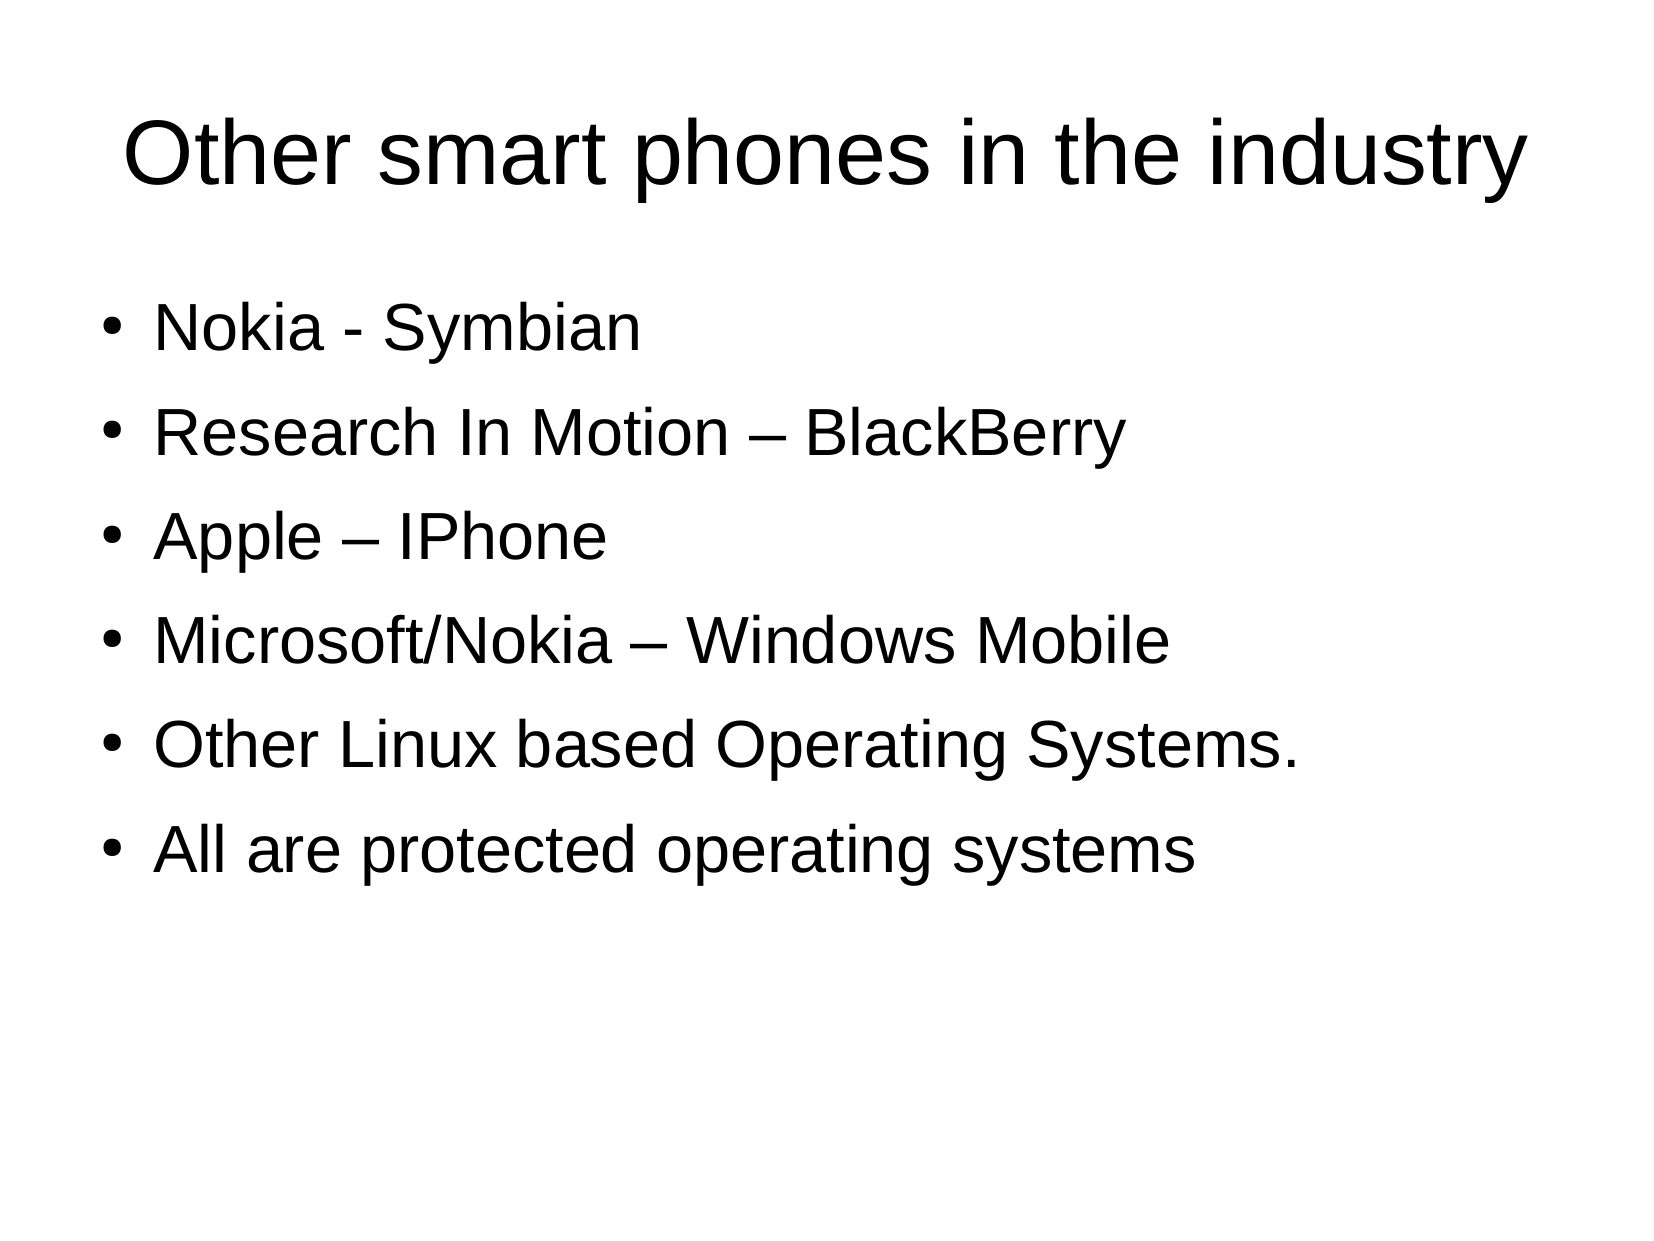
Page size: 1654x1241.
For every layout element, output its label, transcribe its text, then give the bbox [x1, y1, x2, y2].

title Other smart phones in the industry [82, 49, 1571, 257]
list Nokia - Symbian Research In Motion – BlackBerry Apple – IPhone Microsoft/Nokia – Windows Mobile Other Linux based Operating Systems. All are protected operating systems [82, 290, 1571, 1109]
